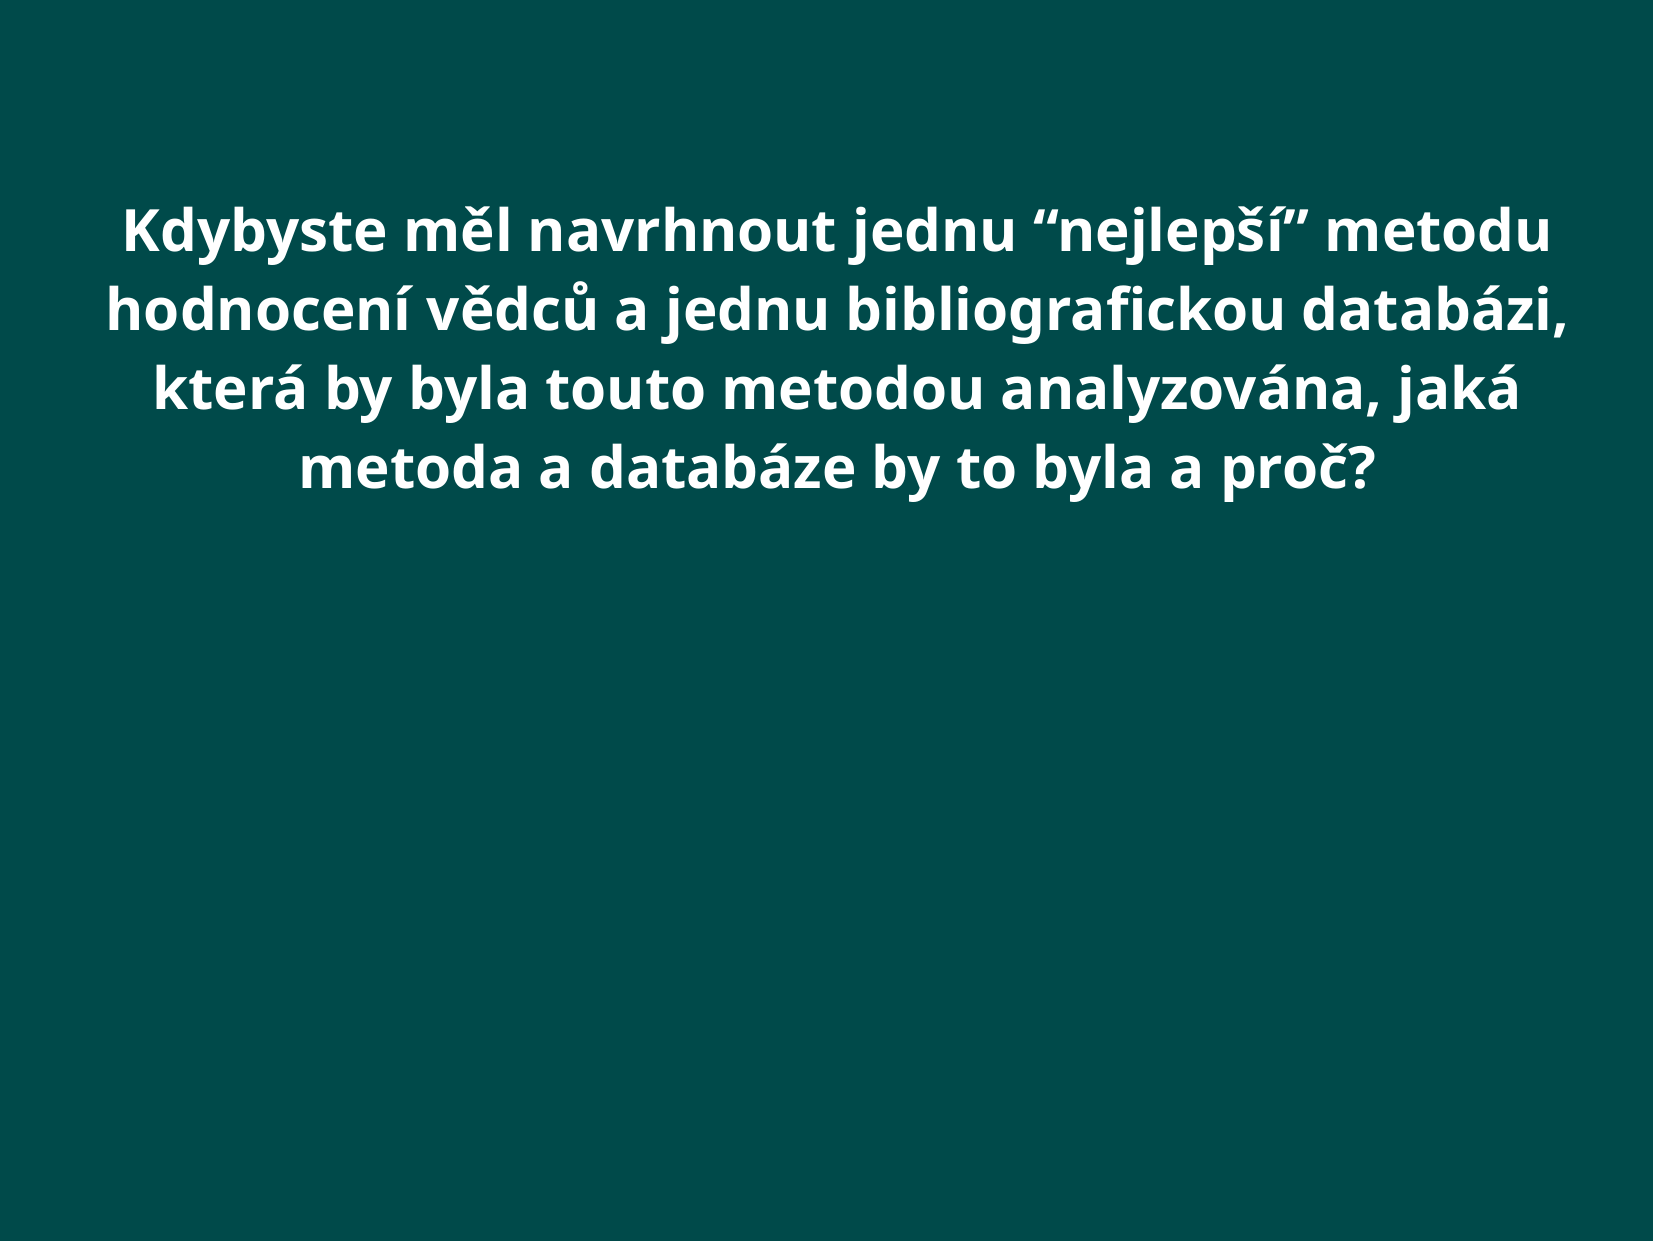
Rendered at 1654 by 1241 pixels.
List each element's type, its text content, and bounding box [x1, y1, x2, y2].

title Kdybyste měl navrhnout jednu “nejlepší” metodu hodnocení vědců a jednu bibliografickou databázi, která by byla touto metodou analyzována, jaká metoda a databáze by to byla a proč? [93, 210, 1582, 486]
